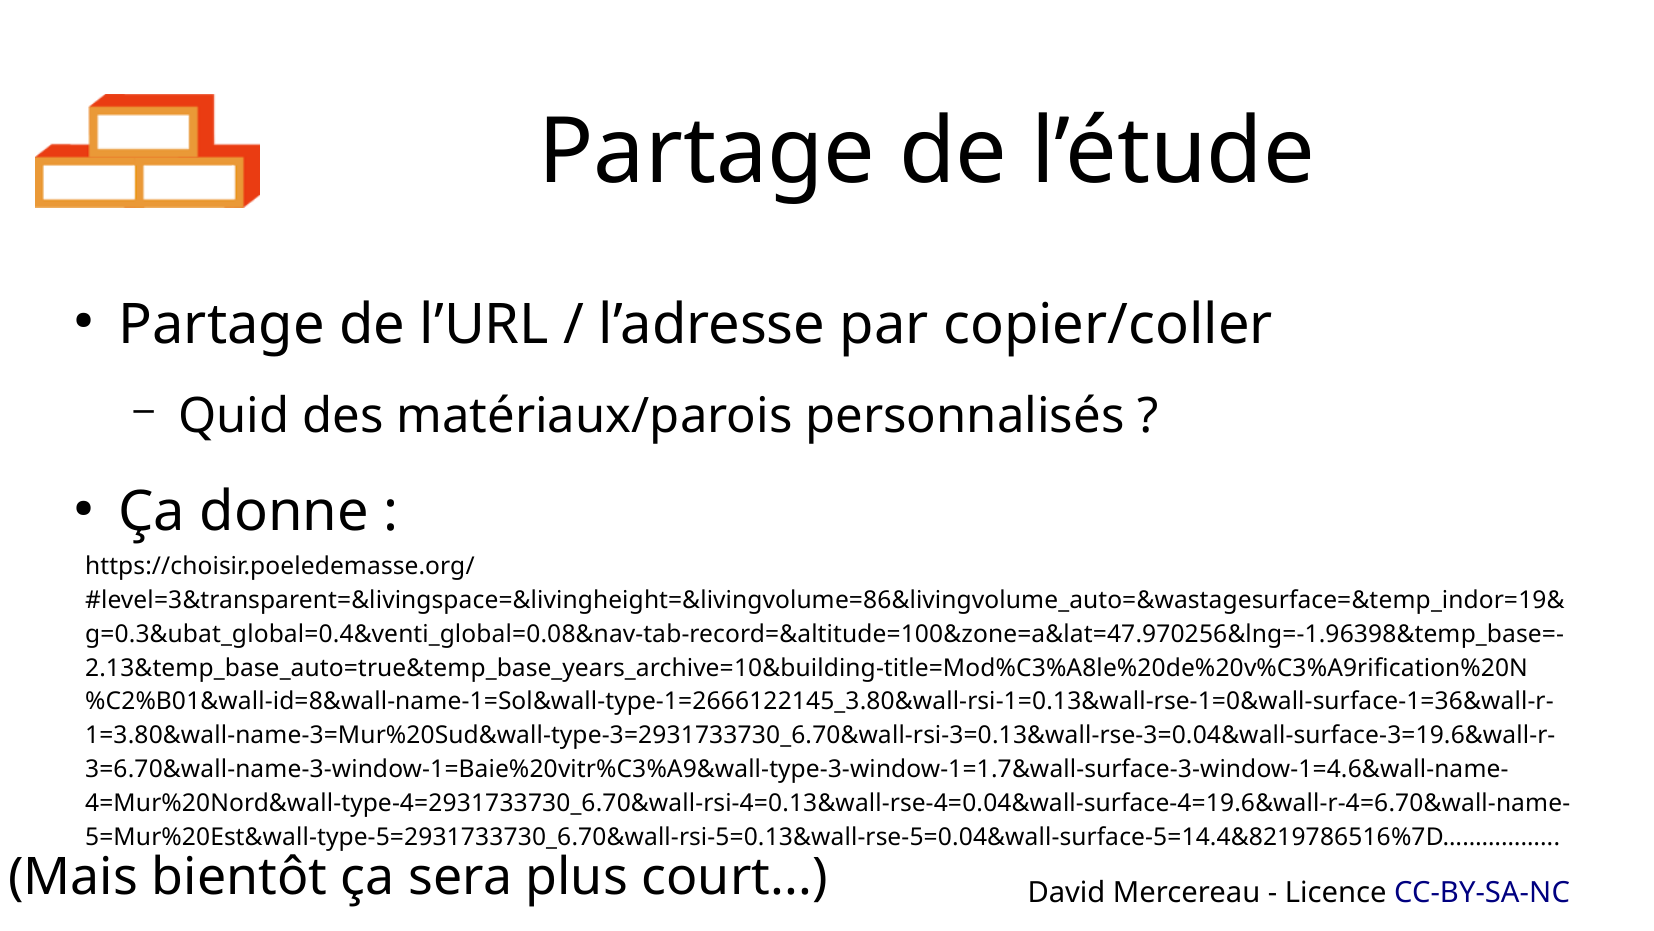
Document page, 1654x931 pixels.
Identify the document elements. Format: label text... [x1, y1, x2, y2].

list https://choisir.poeledemasse.org/#level=3&transparent=&livingspace=&livingheight=&livingvolume=86&livingvolume_auto=&wastagesurface=&temp_indor=19&g=0.3&ubat_global=0.4&venti_global=0.08&nav-tab-record=&altitude=100&zone=a&lat=47.970256&lng=-1.96398&temp_base=-2.13&temp_base_auto=true&temp_base_years_archive=10&building-title=Mod%C3%A8le%20de%20v%C3%A9rification%20N%C2%B01&wall-id=8&wall-name-1=Sol&wall-type-1=2666122145_3.80&wall-rsi-1=0.13&wall-rse-1=0&wall-surface-1=36&wall-r-1=3.80&wall-name-3=Mur%20Sud&wall-type-3=2931733730_6.70&wall-rsi-3=0.13&wall-rse-3=0.04&wall-surface-3=19.6&wall-r-3=6.70&wall-name-3-window-1=Baie%20vitr%C3%A9&wall-type-3-window-1=1.7&wall-surface-3-window-1=4.6&wall-name-4=Mur%20Nord&wall-type-4=2931733730_6.70&wall-rsi-4=0.13&wall-rse-4=0.04&wall-surface-4=19.6&wall-r-4=6.70&wall-name-5=Mur%20Est&wall-type-5=2931733730_6.70&wall-rsi-5=0.13&wall-rse-5=0.04&wall-surface-5=14.4&8219786516%7D……………... [59, 548, 1583, 863]
list (Mais bientôt ça sera plus court...) [0, 838, 1477, 910]
title Partage de l’étude [271, 69, 1583, 225]
list Partage de l’URL / l’adresse par copier/coller Quid des matériaux/parois personnalisés ? Ça donne : [59, 283, 1583, 548]
picture [35, 94, 260, 208]
